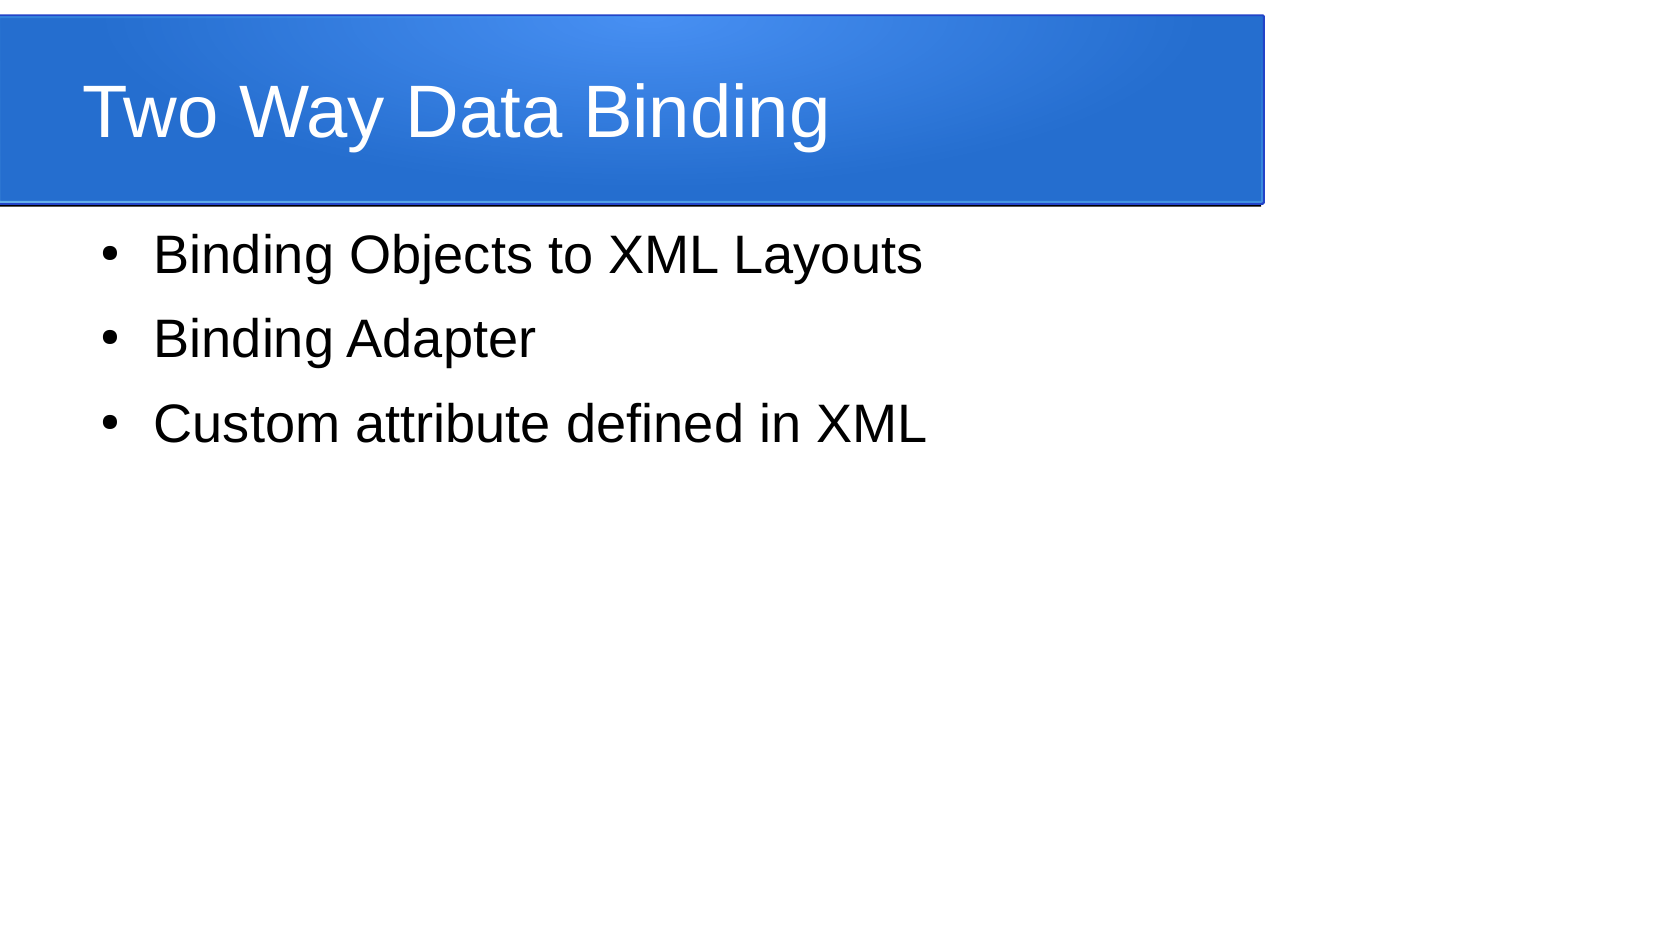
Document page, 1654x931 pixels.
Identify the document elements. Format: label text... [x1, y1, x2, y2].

list Binding Objects to XML Layouts Binding Adapter Custom attribute defined in XML [82, 224, 1571, 764]
title Two Way Data Binding [82, 35, 1235, 189]
